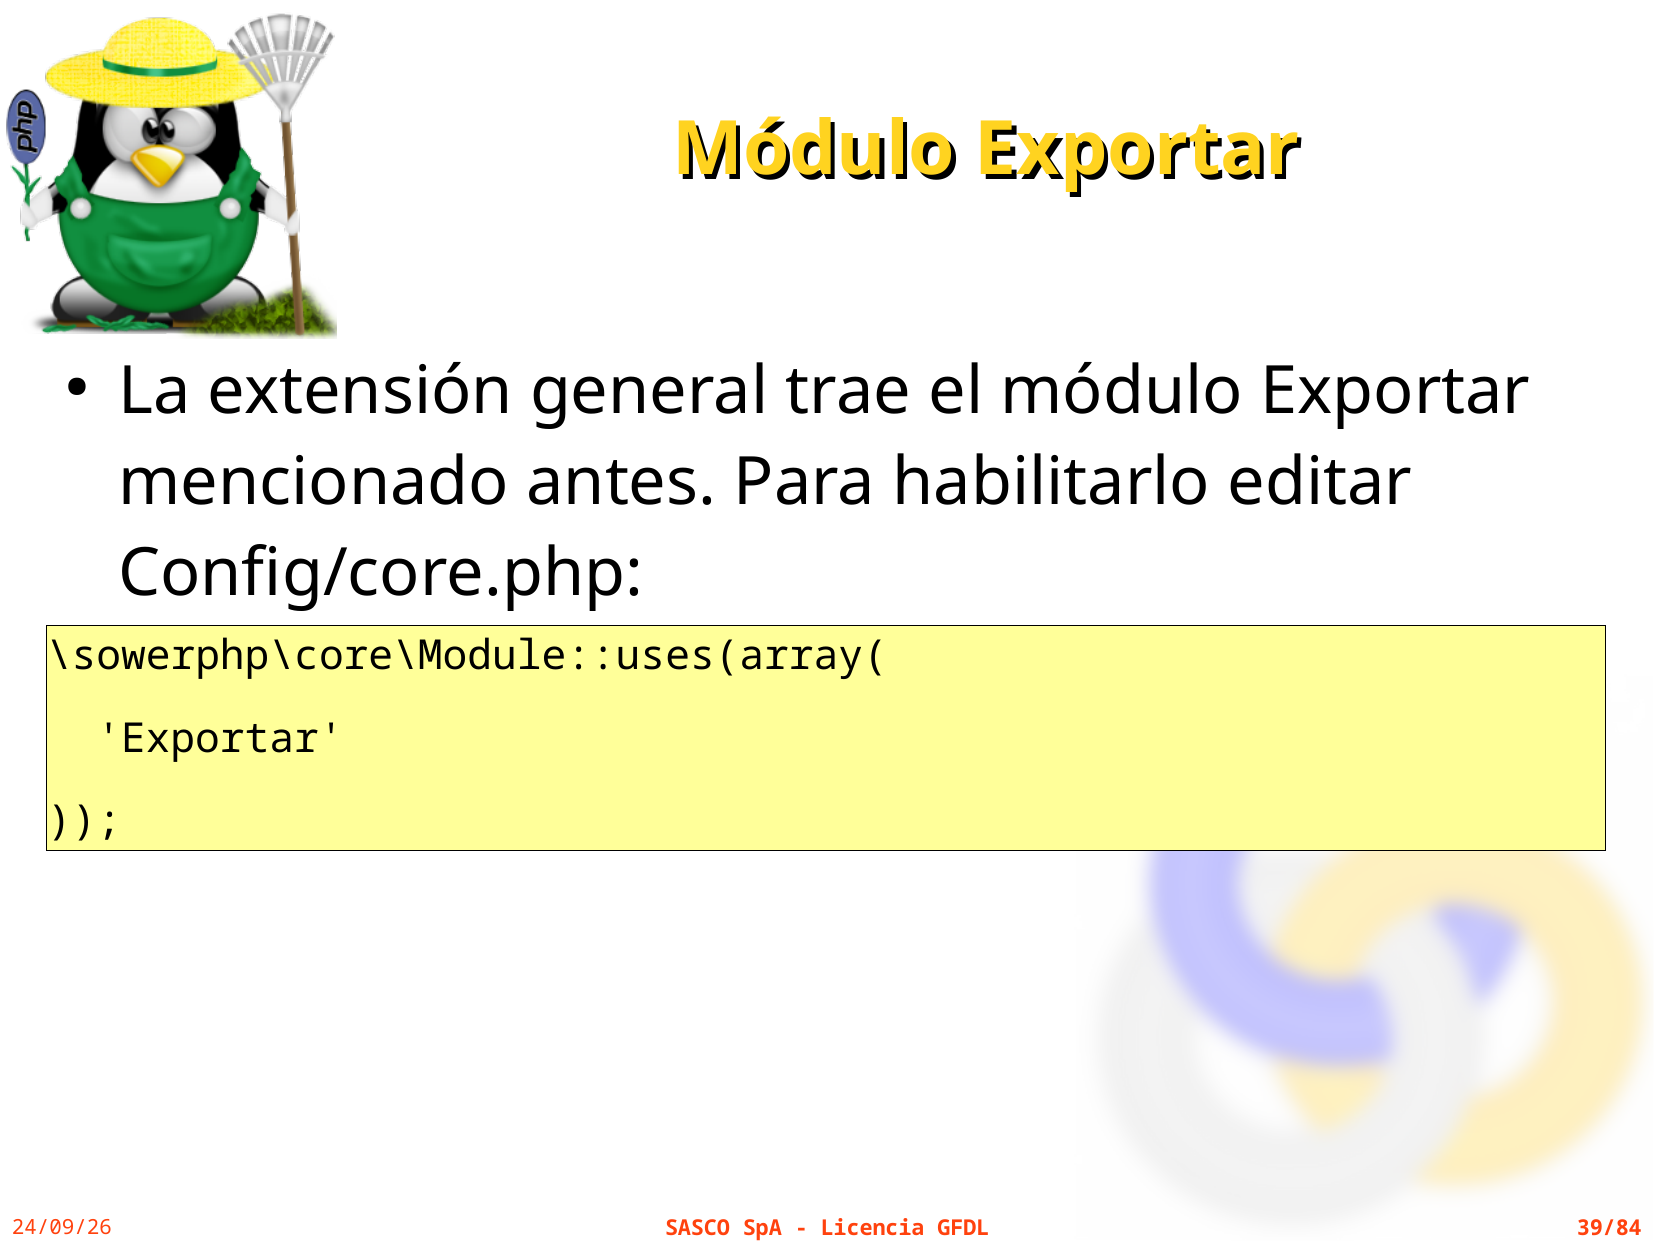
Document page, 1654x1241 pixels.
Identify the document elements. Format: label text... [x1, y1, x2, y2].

picture [4, 5, 337, 339]
picture [1074, 657, 1654, 1241]
list La extensión general trae el módulo Exportar mencionado antes. Para habilitarlo editar Config/core.php: [47, 342, 1607, 1062]
title Módulo Exportar [366, 35, 1607, 257]
list \sowerphp\core\Module::uses(array( 'Exportar' )); [46, 625, 1606, 851]
